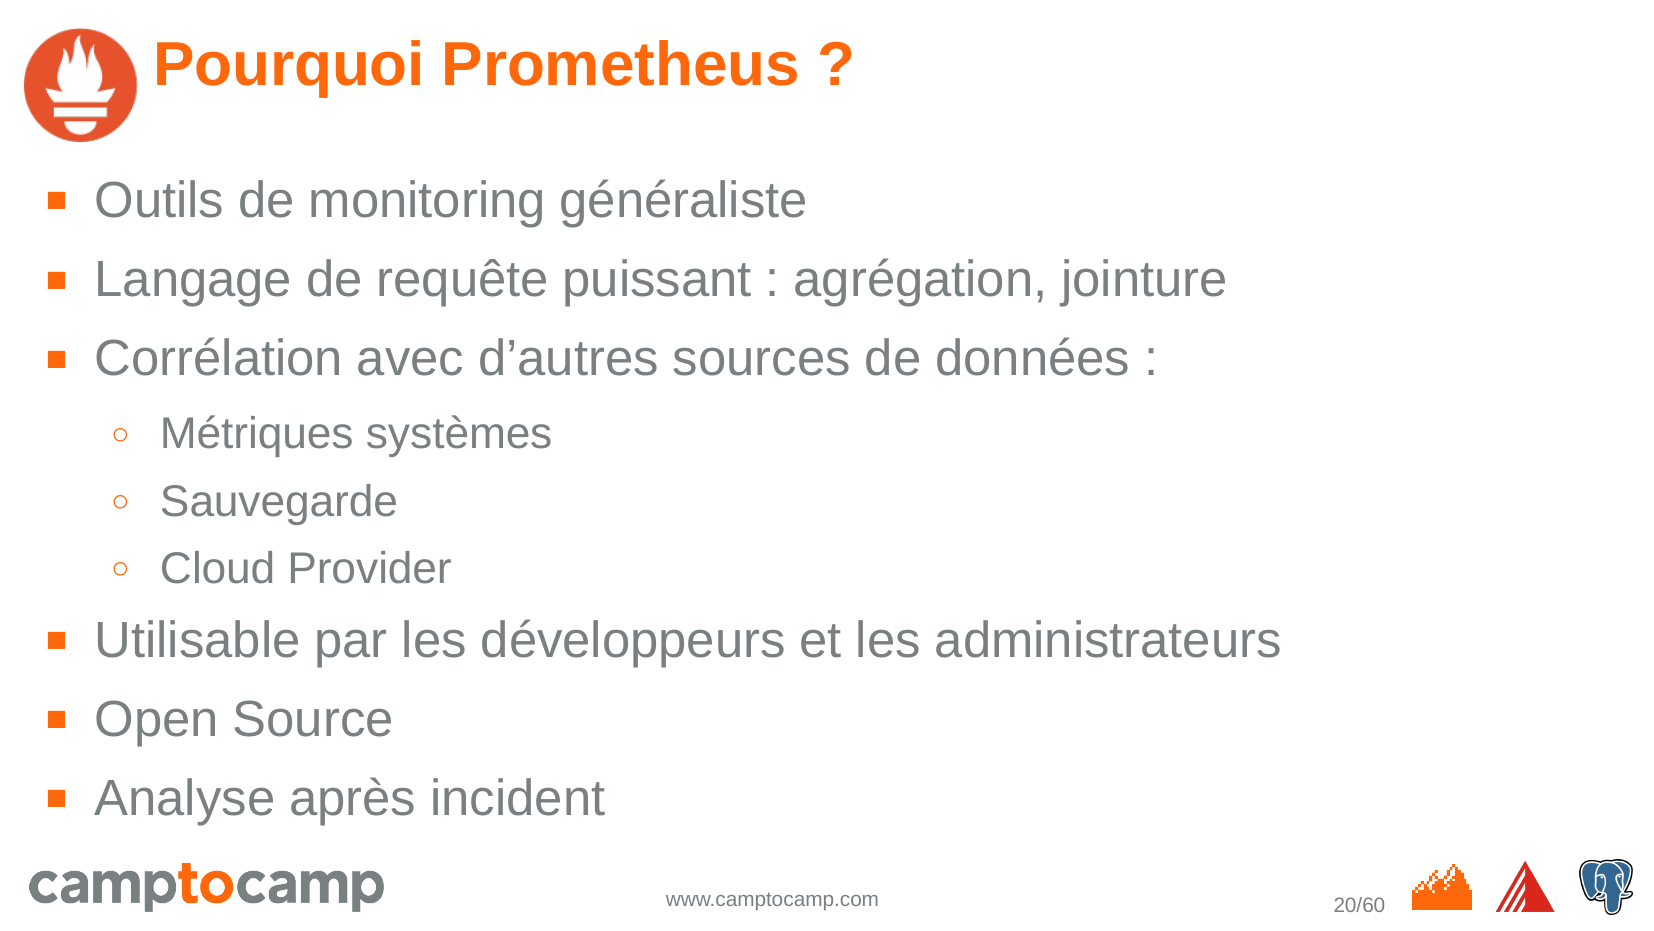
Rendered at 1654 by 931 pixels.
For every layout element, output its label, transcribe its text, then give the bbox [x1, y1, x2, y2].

title Pourquoi Prometheus ? [153, 29, 1654, 156]
picture [1412, 864, 1472, 910]
picture [1579, 859, 1633, 915]
picture [24, 28, 139, 142]
picture [29, 863, 384, 912]
list Outils de monitoring généraliste Langage de requête puissant : agrégation, jointure Corrélation avec d’autres sources de données : Métriques systèmes Sauvegarde Cloud Provider Utilisable par les développeurs et les administrateurs Open Source Analyse après incident [29, 171, 1625, 827]
picture [1495, 856, 1556, 917]
